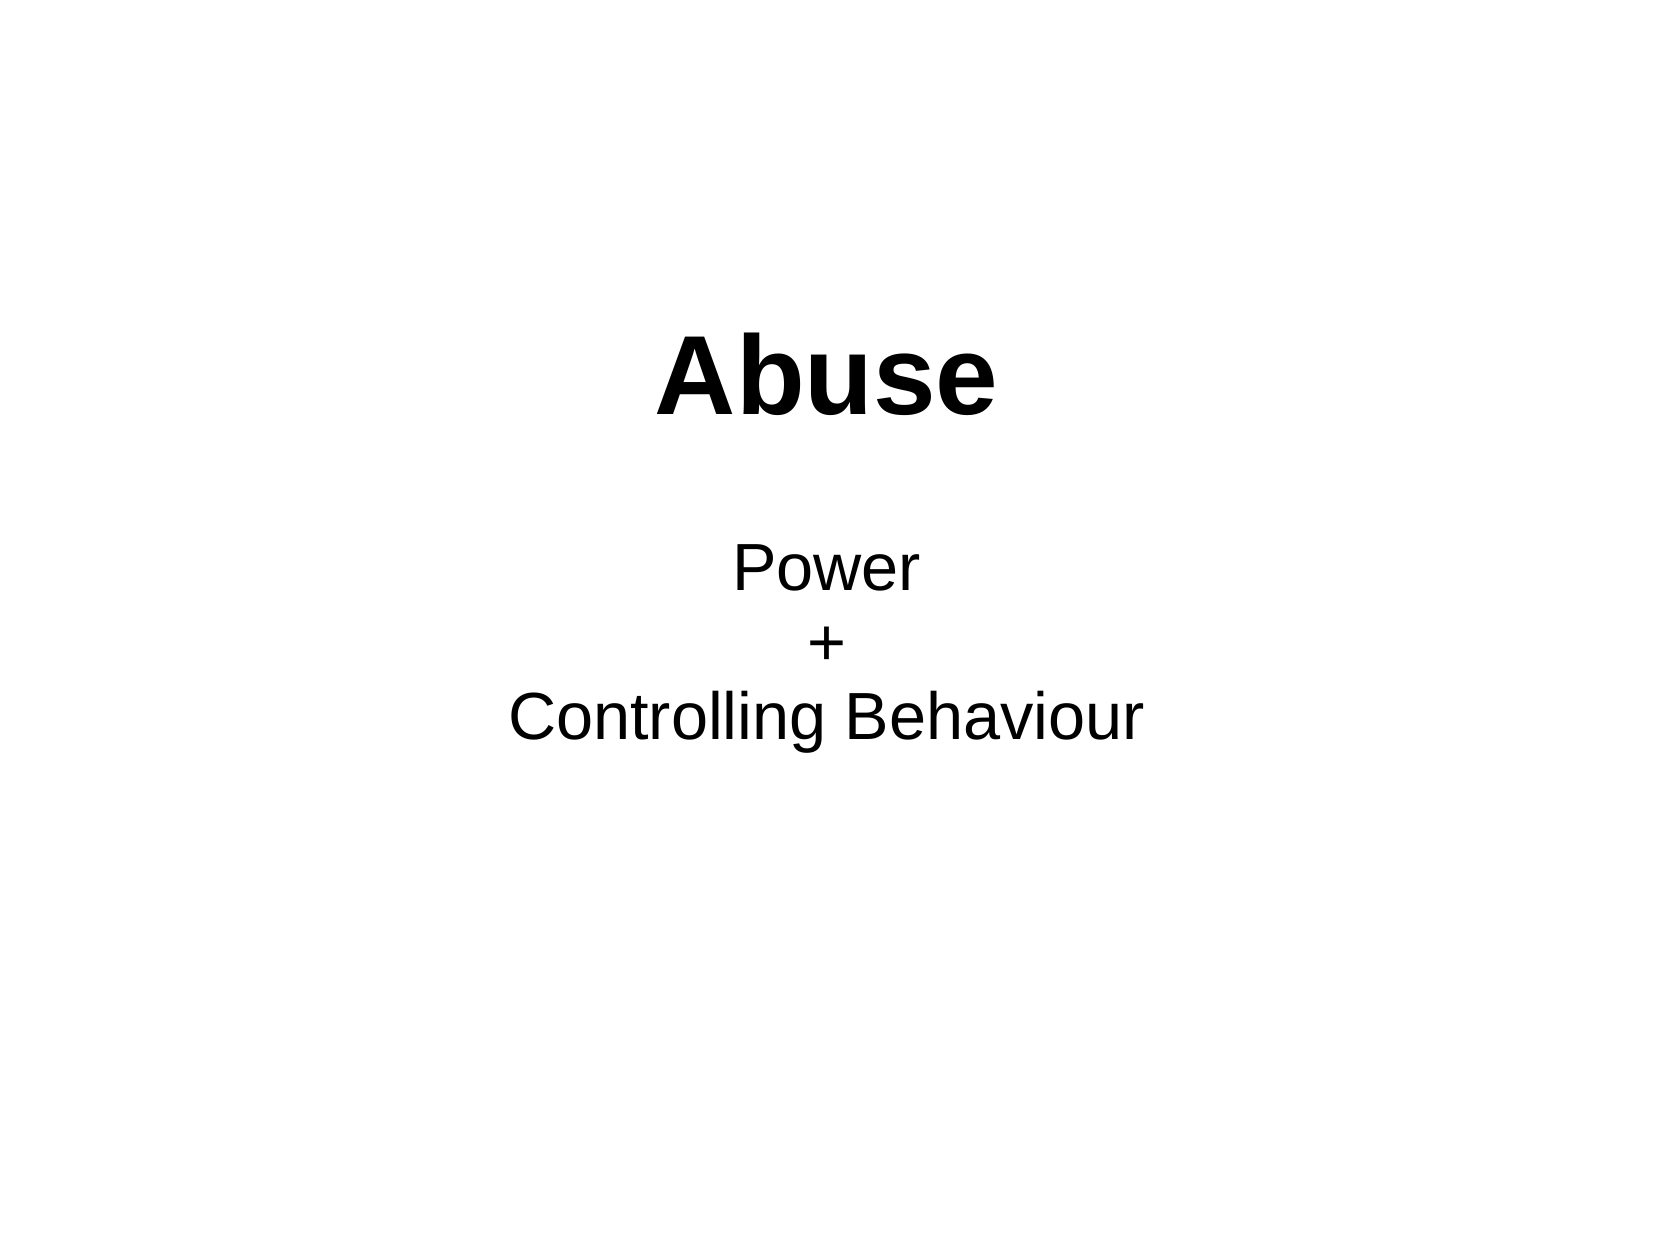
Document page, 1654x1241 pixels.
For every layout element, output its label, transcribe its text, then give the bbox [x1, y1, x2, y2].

subtitle Power + Controlling Behaviour [82, 516, 1571, 768]
title Abuse [82, 271, 1571, 479]
